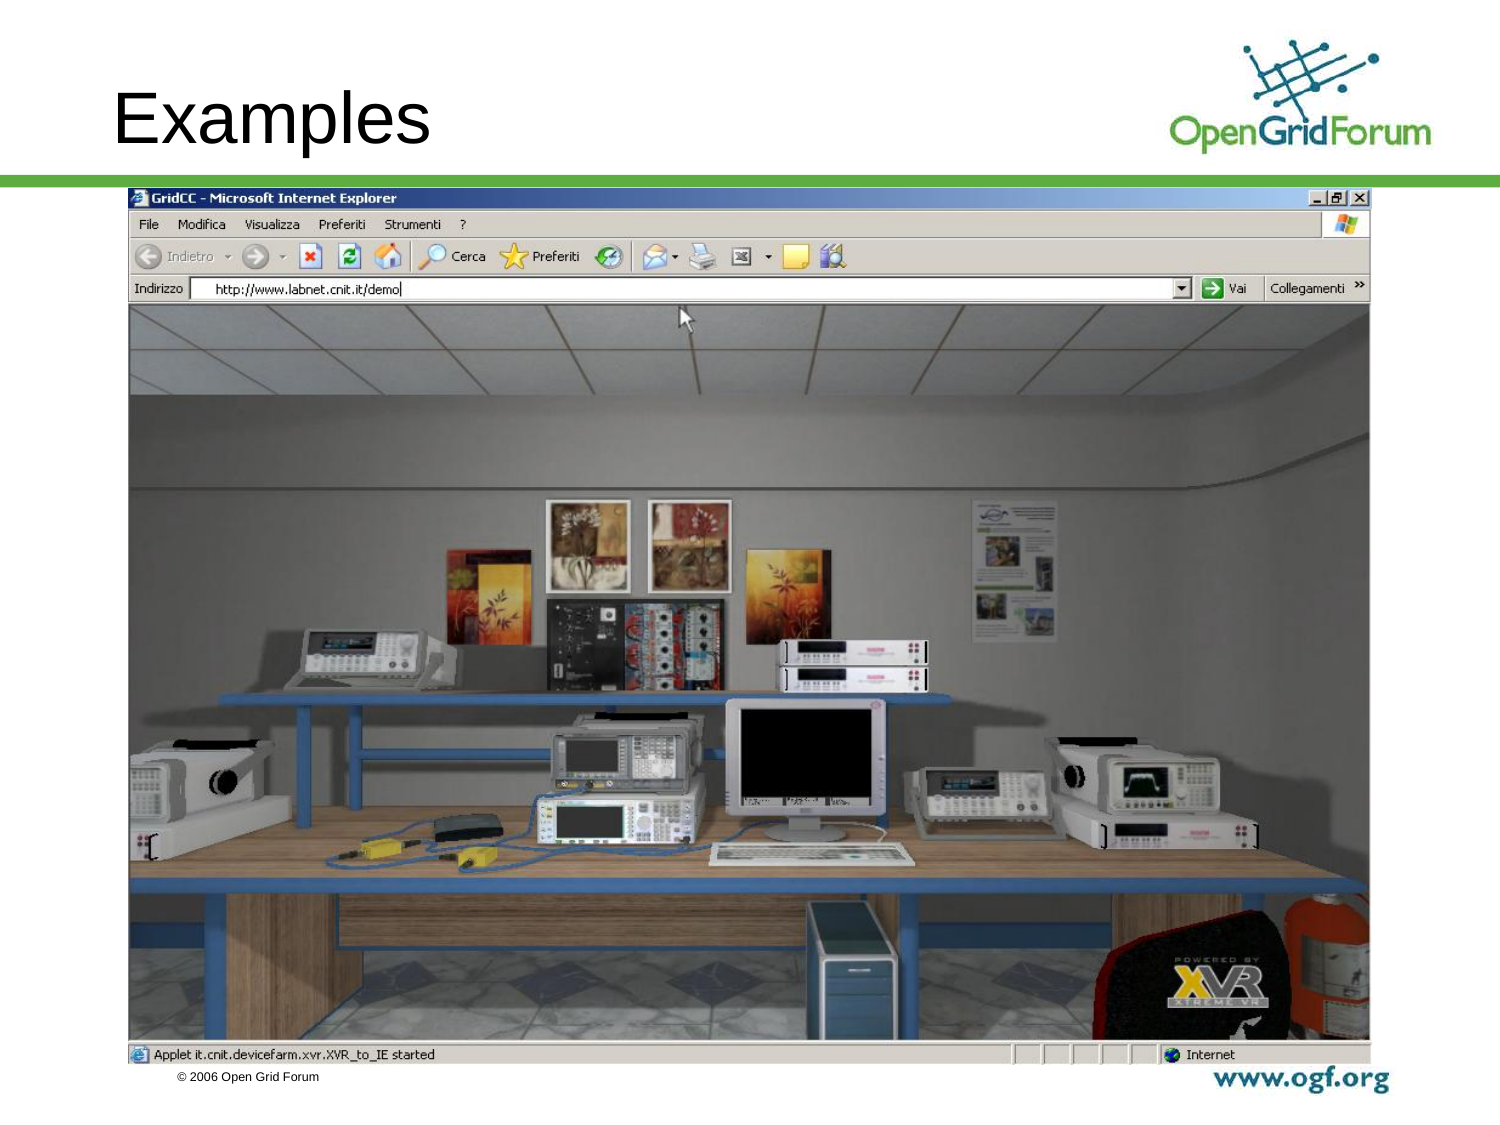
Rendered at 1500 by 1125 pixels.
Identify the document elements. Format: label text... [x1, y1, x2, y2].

picture [0, 188, 1500, 1125]
title Examples [112, 23, 1388, 215]
picture [0, 0, 1500, 174]
